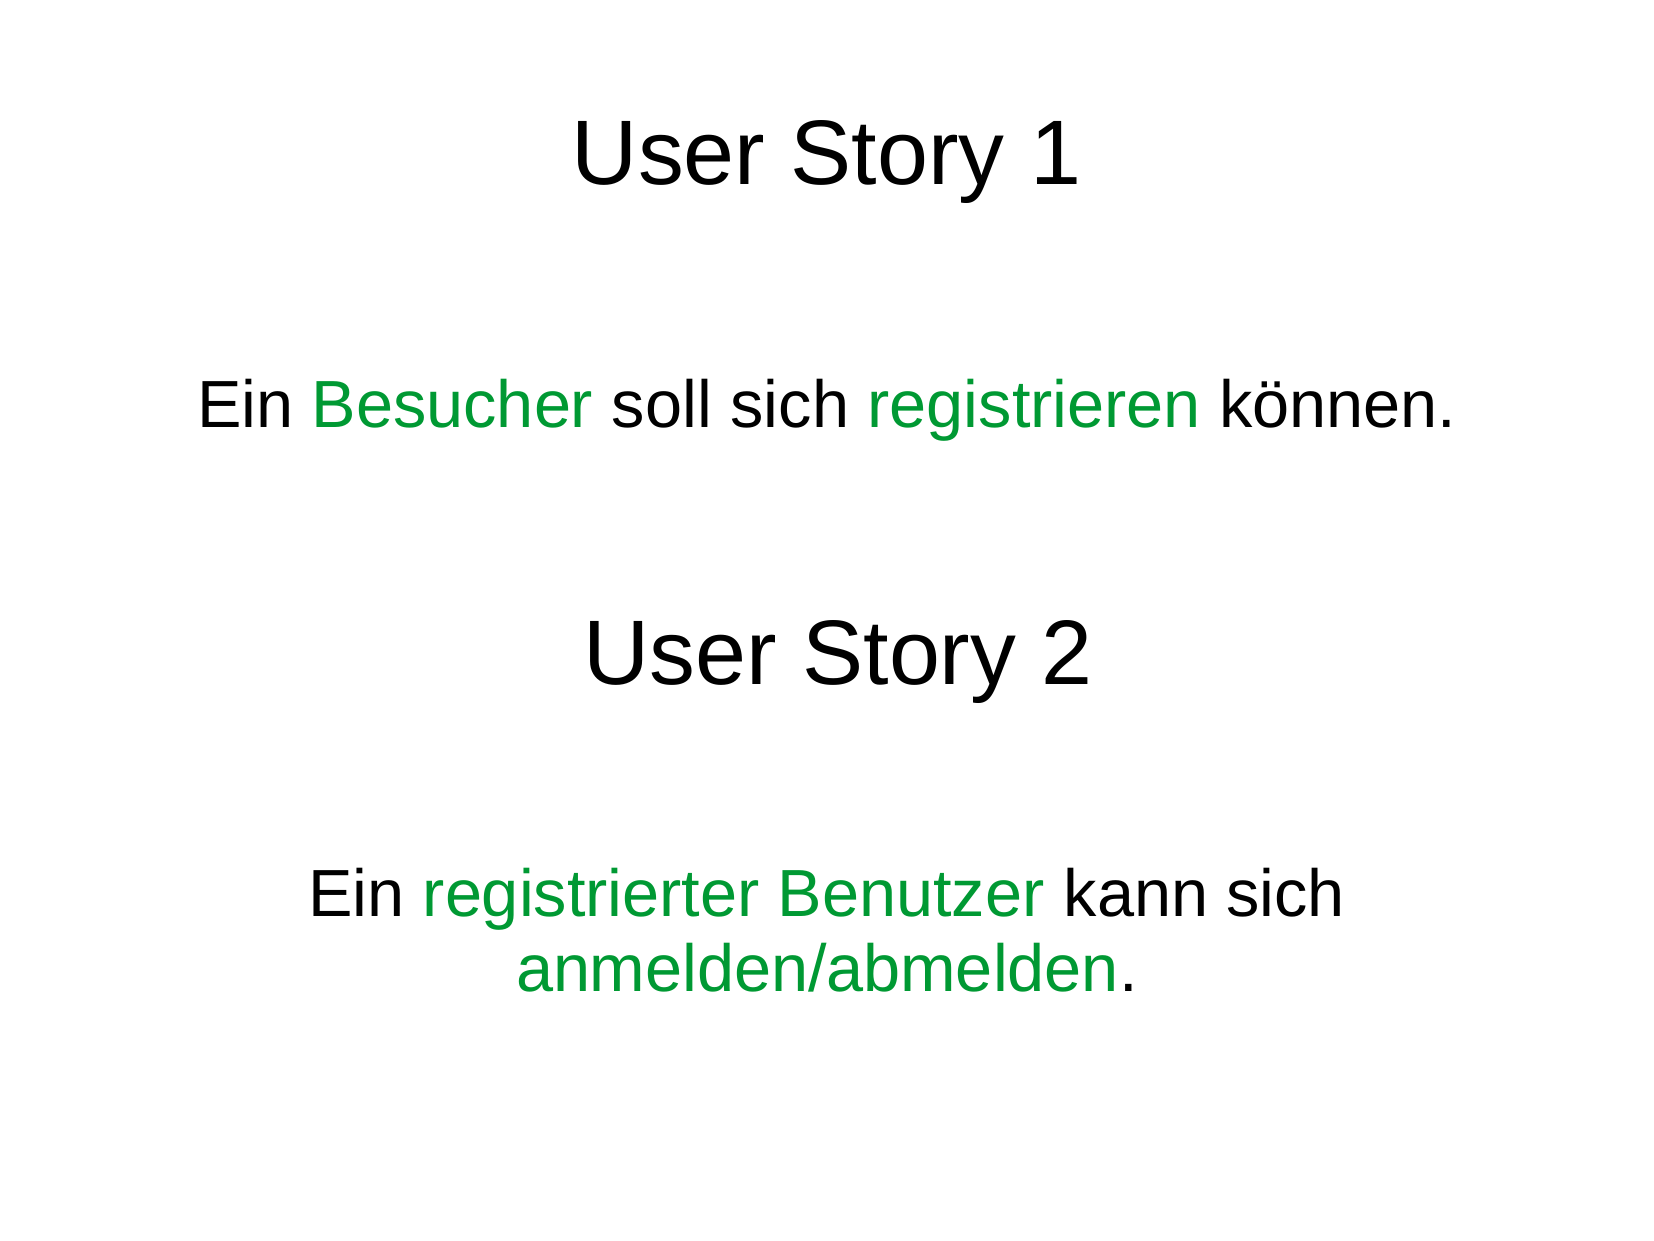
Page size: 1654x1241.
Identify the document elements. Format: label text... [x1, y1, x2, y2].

subtitle Ein Besucher soll sich registrieren können. [82, 236, 1571, 573]
text_box Ein registrierter Benutzer kann sich anmelden/abmelden. [82, 762, 1571, 1099]
title User Story 1 [82, 49, 1571, 236]
title User Story 2 [94, 548, 1583, 756]
